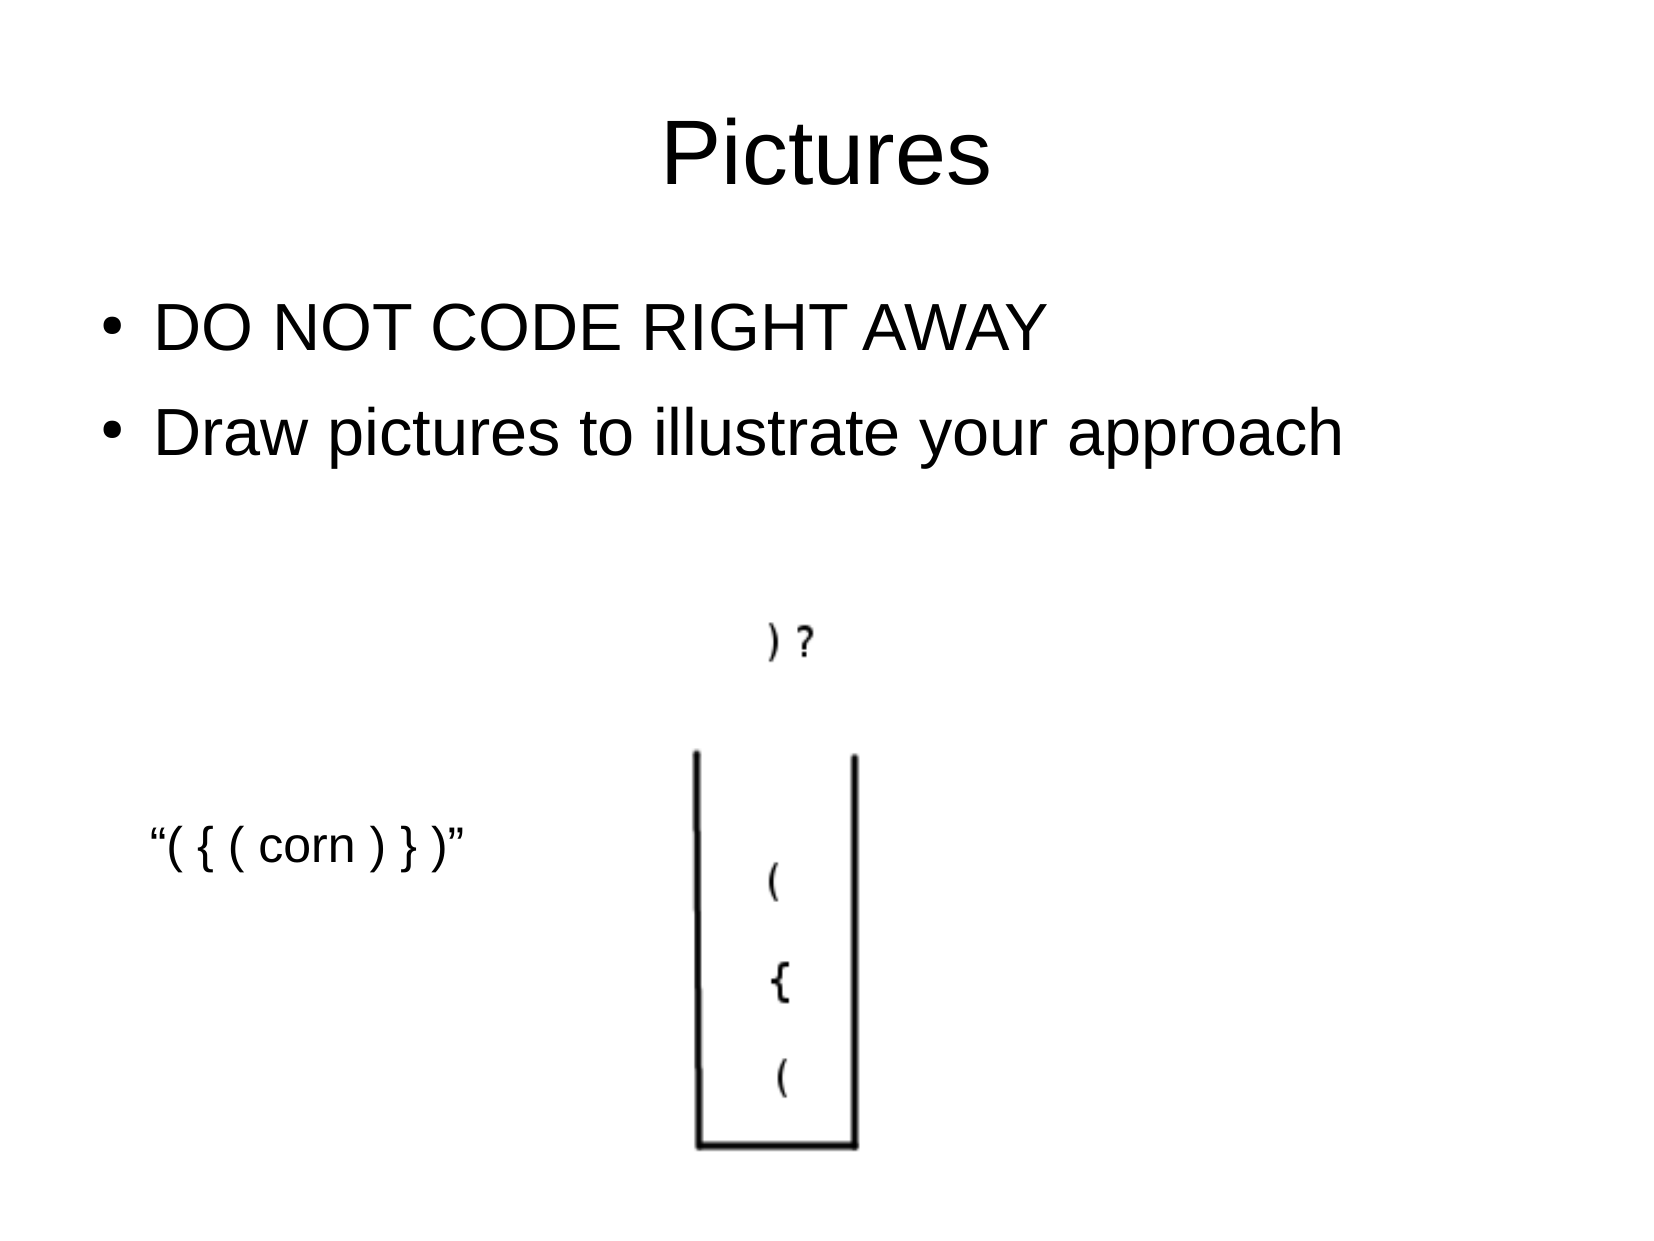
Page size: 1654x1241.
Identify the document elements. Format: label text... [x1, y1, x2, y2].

list DO NOT CODE RIGHT AWAY Draw pictures to illustrate your approach [82, 290, 1571, 1010]
text_box “( { ( corn ) } )” [135, 810, 480, 882]
title Pictures [82, 49, 1571, 257]
picture [660, 563, 886, 1241]
